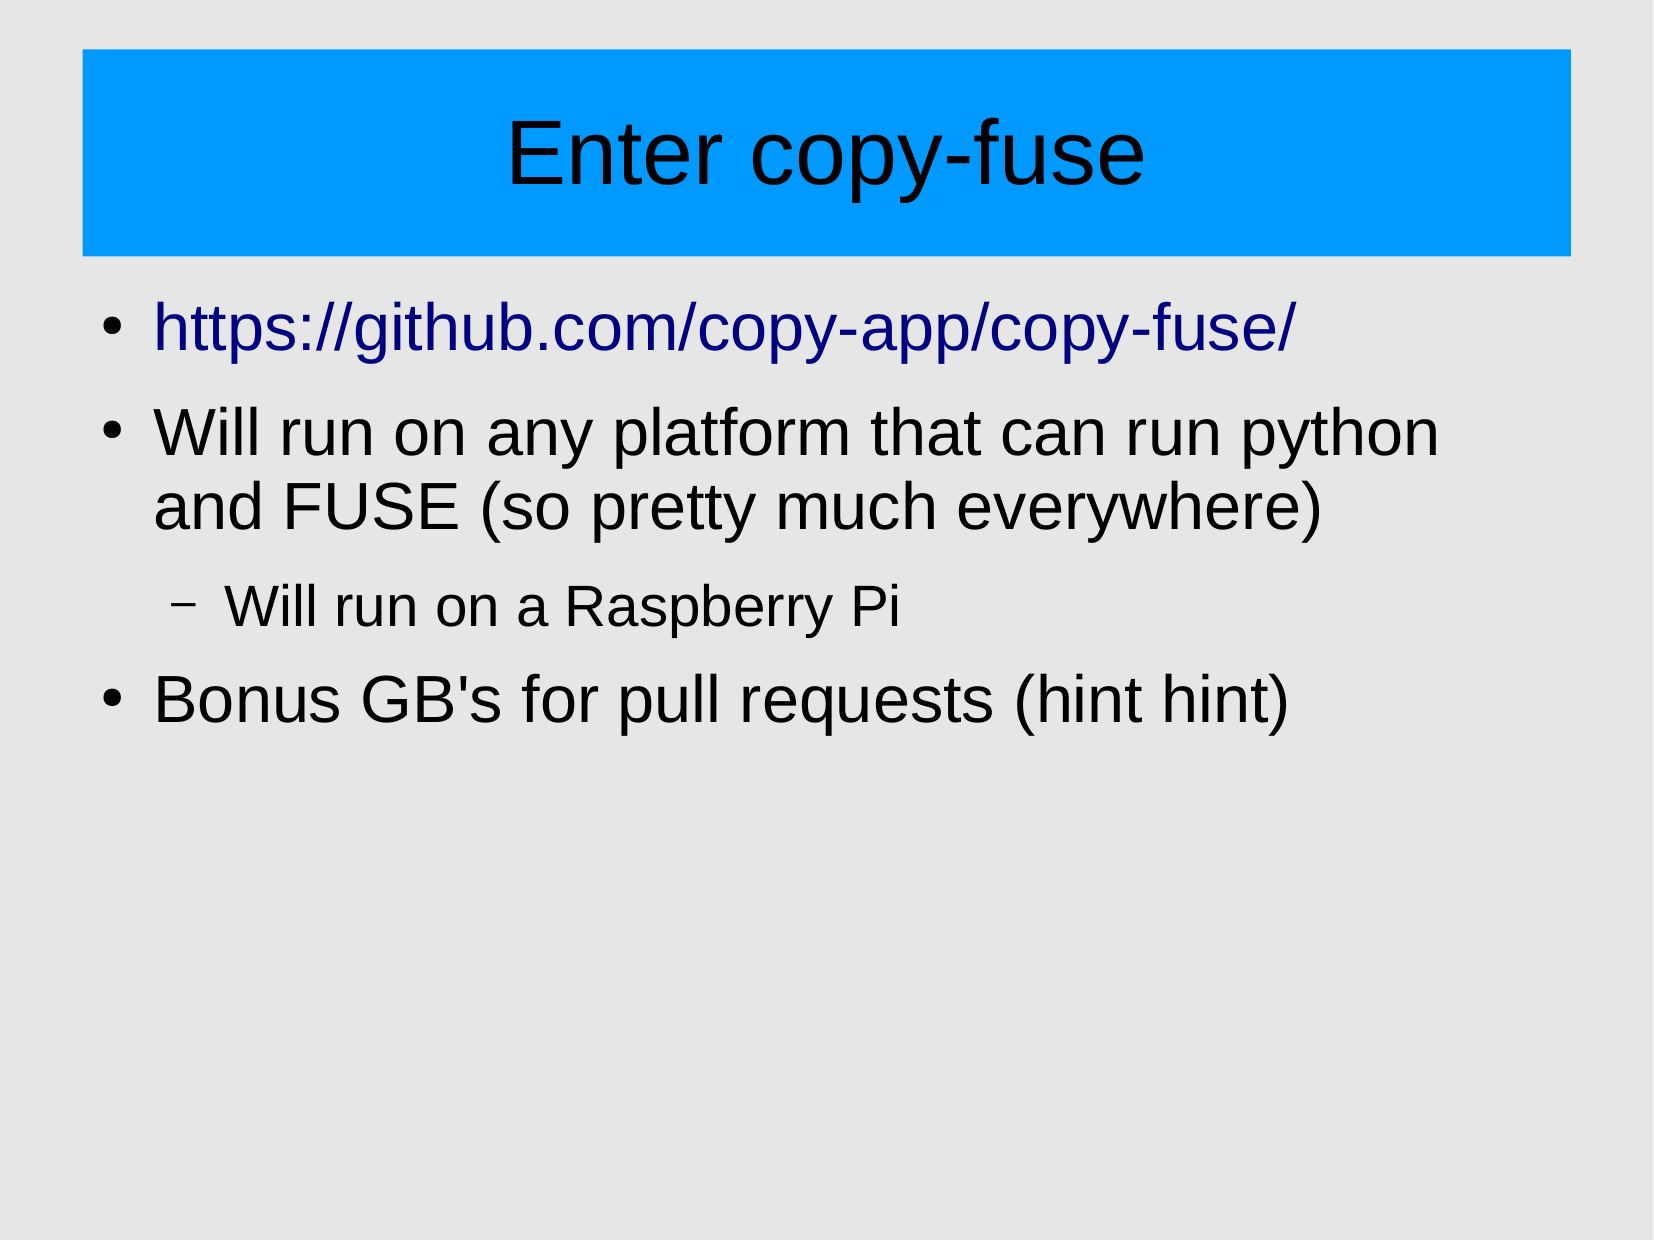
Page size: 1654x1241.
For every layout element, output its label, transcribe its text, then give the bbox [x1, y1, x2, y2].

list https://github.com/copy-app/copy-fuse/ Will run on any platform that can run python and FUSE (so pretty much everywhere) Will run on a Raspberry Pi Bonus GB's for pull requests (hint hint) [82, 290, 1571, 1010]
title Enter copy-fuse [82, 49, 1571, 257]
